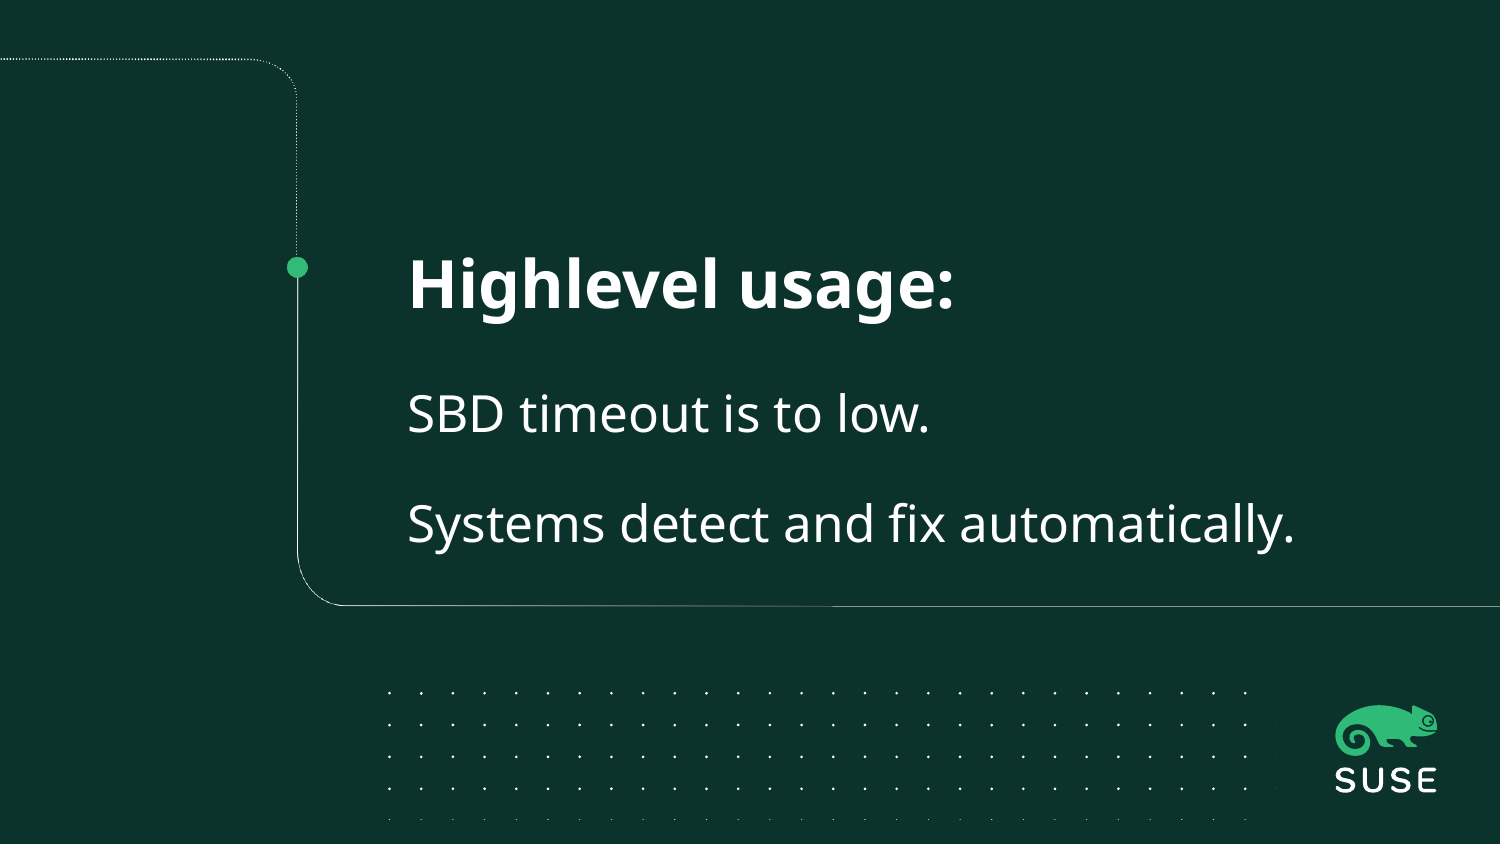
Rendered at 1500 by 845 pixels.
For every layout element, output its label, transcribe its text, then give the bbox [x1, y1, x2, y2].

title Highlevel usage: [407, 212, 1312, 354]
picture [0, 58, 1500, 607]
list SBD timeout is to low. Systems detect and fix automatically. [407, 377, 1312, 585]
